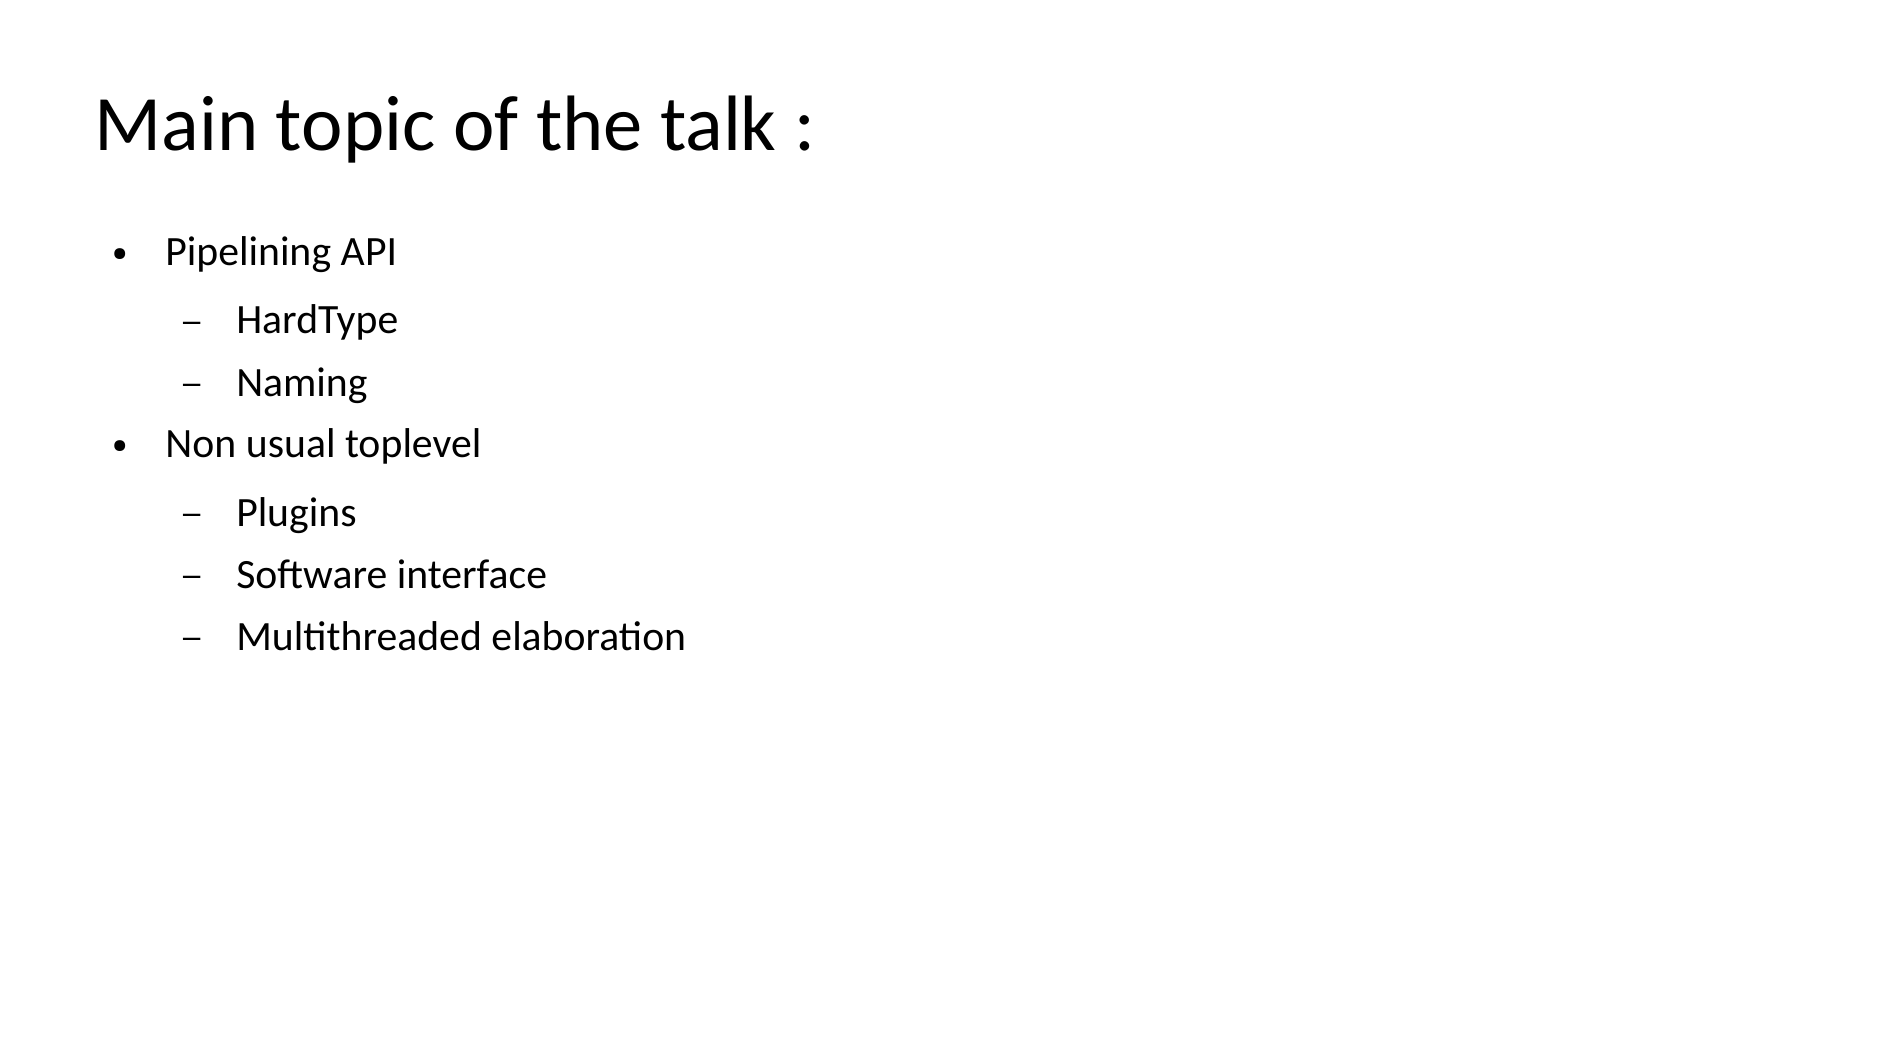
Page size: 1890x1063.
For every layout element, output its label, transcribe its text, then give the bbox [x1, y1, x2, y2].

list Pipelining API HardType Naming Non usual toplevel Plugins Software interface Multithreaded elaboration [94, 171, 1878, 1047]
title Main topic of the talk : [94, 42, 1796, 171]
